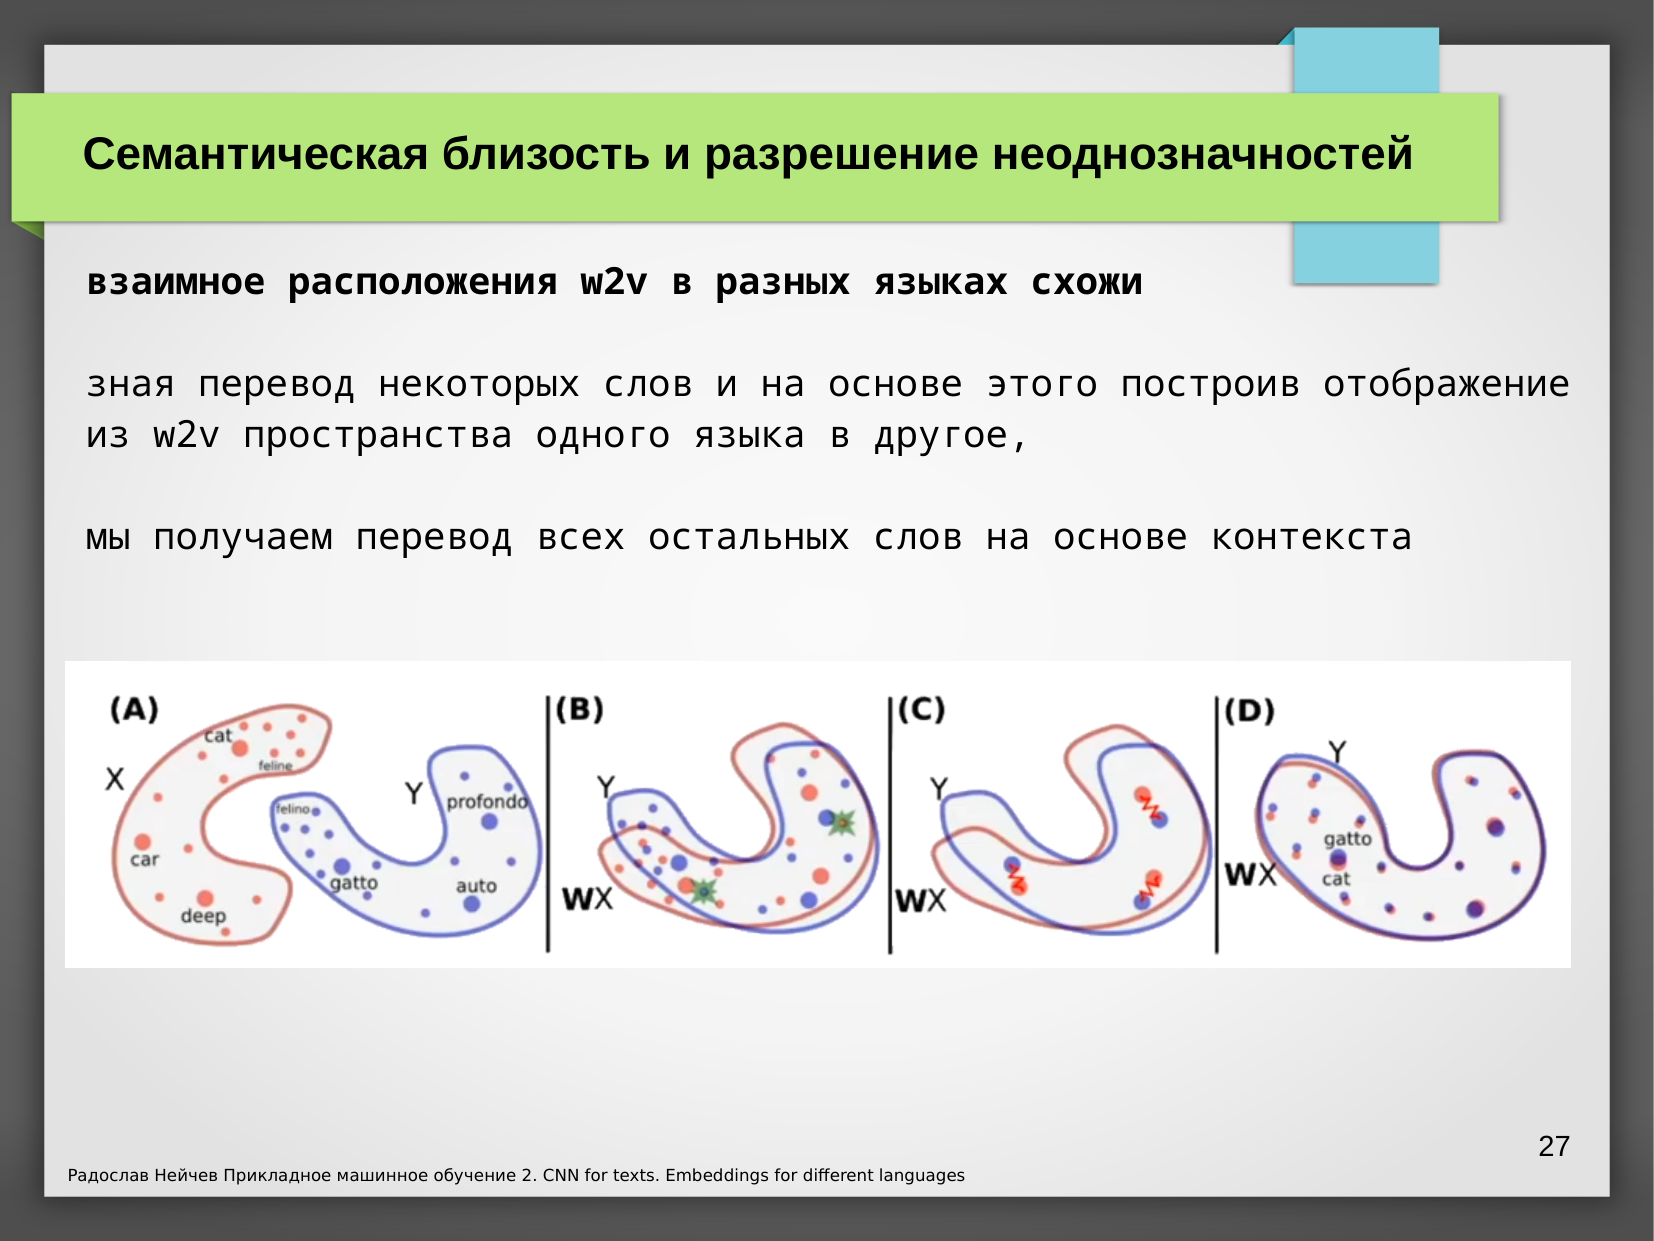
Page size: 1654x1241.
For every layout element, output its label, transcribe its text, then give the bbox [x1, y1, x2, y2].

picture [0, 0, 1654, 1241]
title Семантическая близость и разрешение неоднозначностей [82, 121, 1489, 187]
text_box Радослав Нейчев Прикладное машинное обучение 2. CNN for texts. Embeddings for different languages [52, 1158, 1205, 1193]
text_box взаимное расположения w2v в разных языках схожи зная перевод некоторых слов и на основе этого построив отображение из w2v пространства одного языка в другое, мы получаем перевод всех остальных слов на основе контекста [70, 247, 1607, 567]
